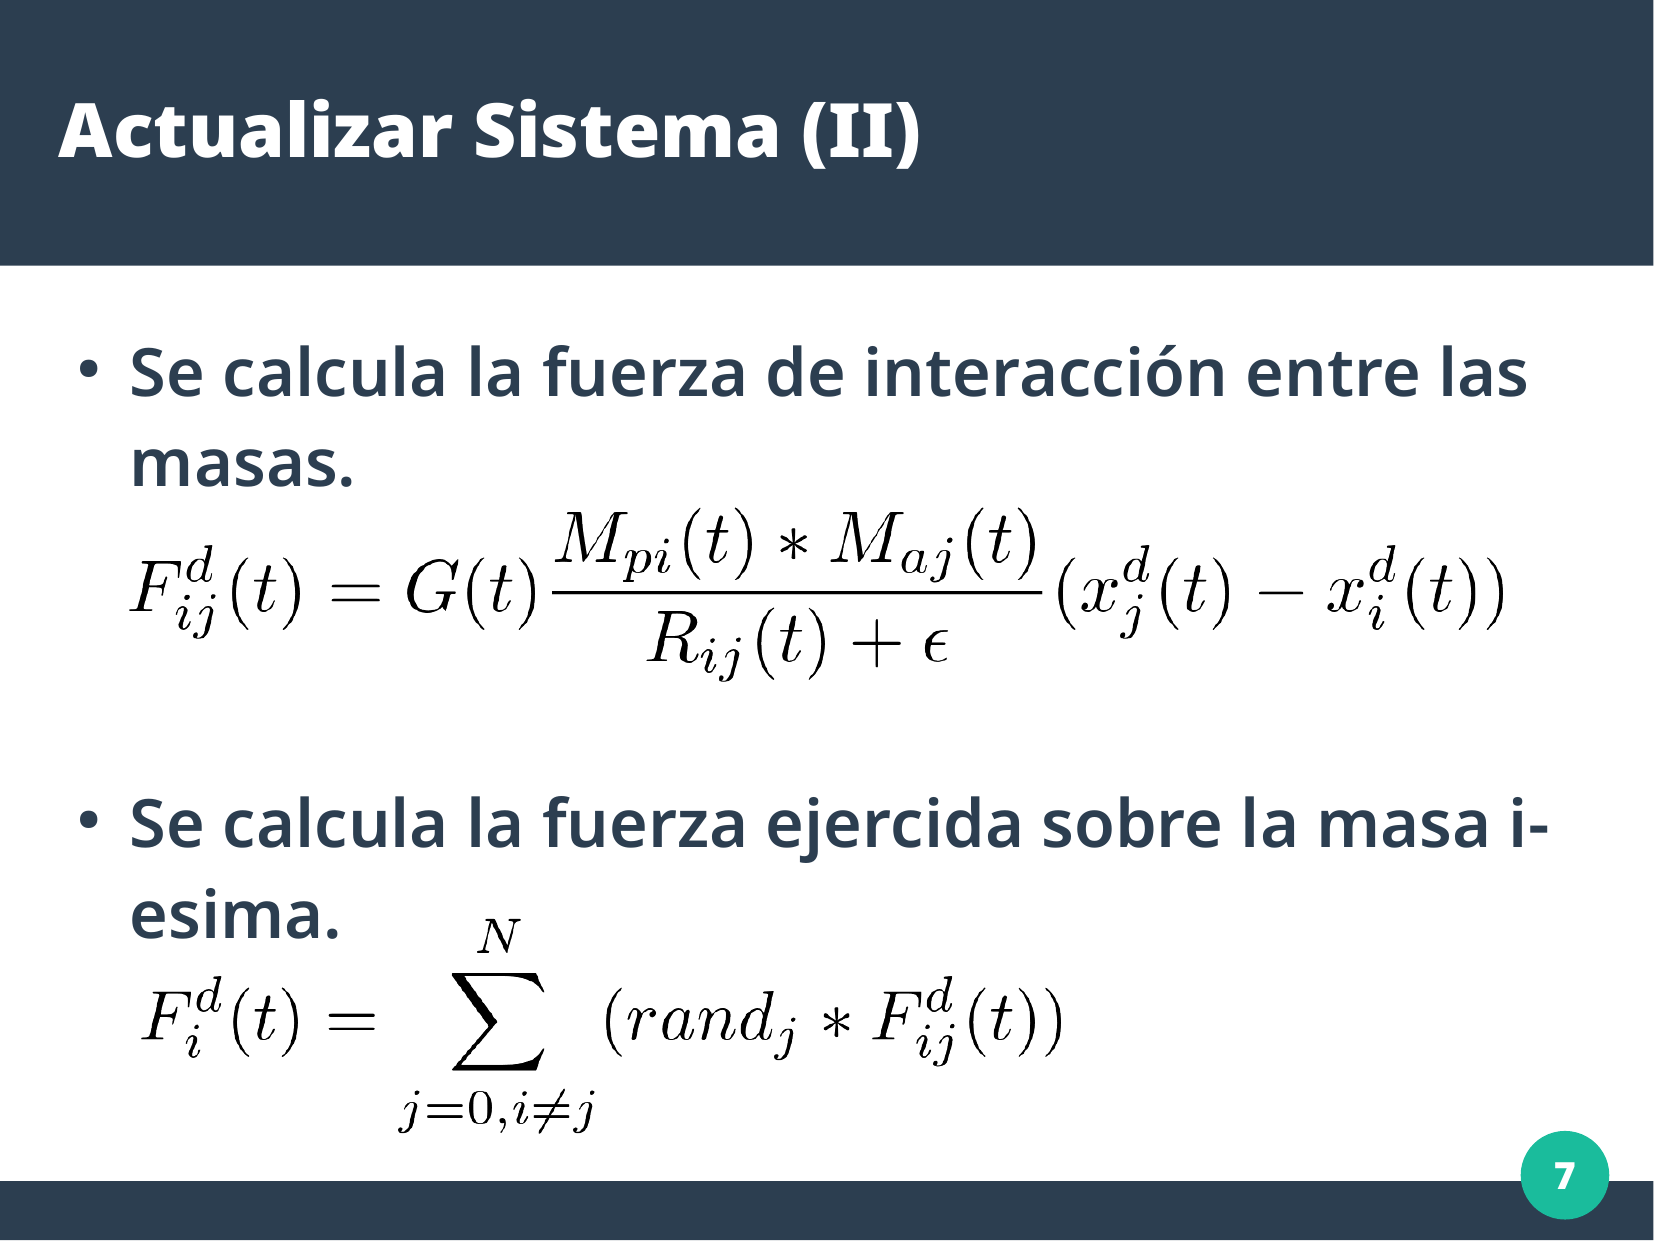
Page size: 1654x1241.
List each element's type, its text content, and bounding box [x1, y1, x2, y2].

title Actualizar Sistema (II) [59, 49, 1595, 207]
list Se calcula la fuerza de interacción entre las masas. Se calcula la fuerza ejercida sobre la masa i-esima. [59, 324, 1595, 1152]
picture [141, 918, 1061, 1134]
picture [129, 507, 1503, 682]
